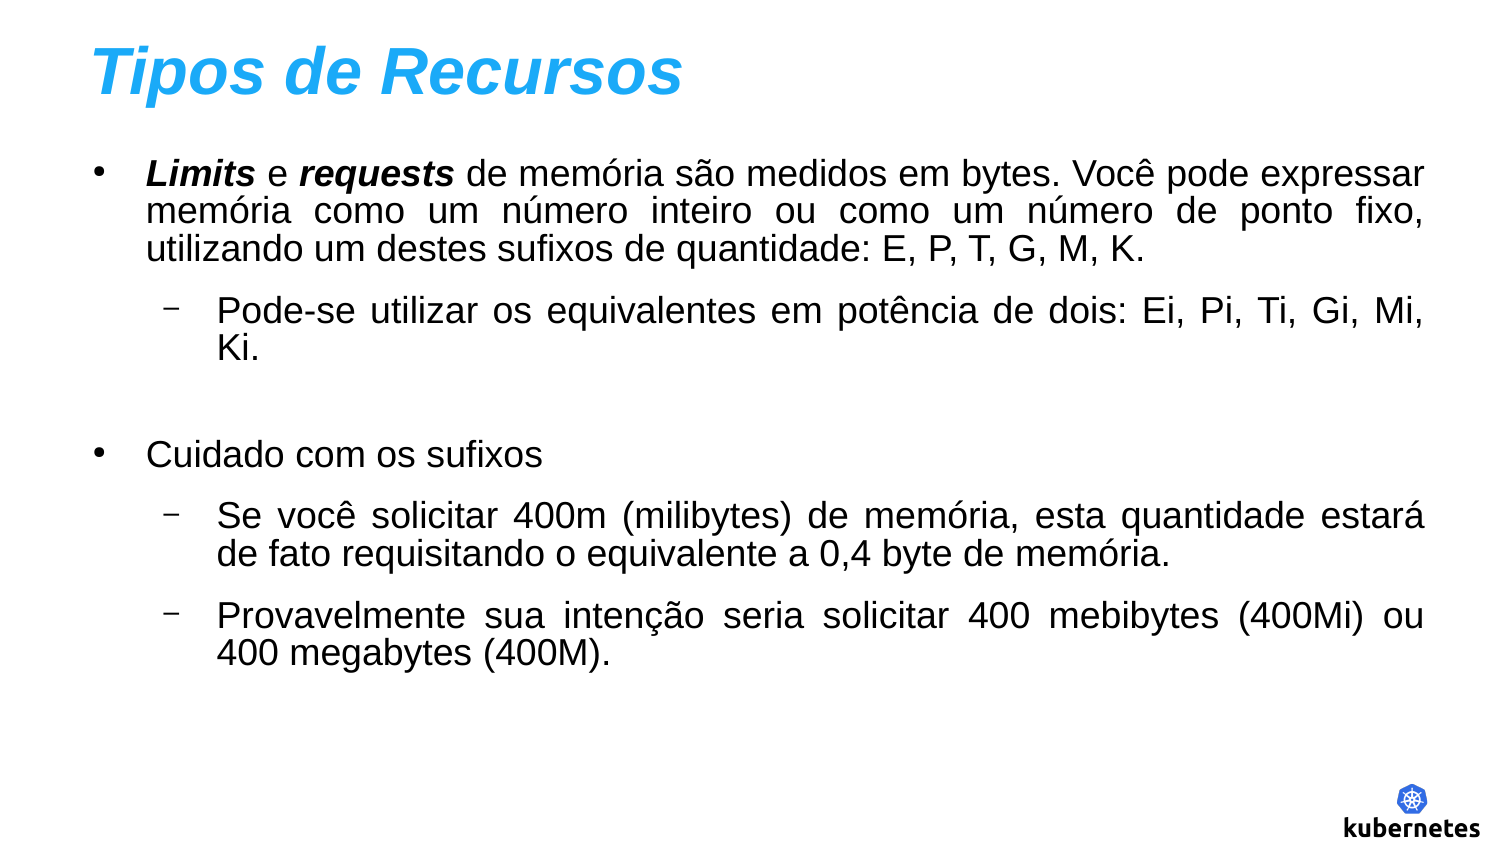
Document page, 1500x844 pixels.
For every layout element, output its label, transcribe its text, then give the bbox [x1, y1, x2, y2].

title Tipos de Recursos [75, 33, 1425, 156]
list Limits e requests de memória são medidos em bytes. Você pode expressar memória como um número inteiro ou como um número de ponto fixo, utilizando um destes sufixos de quantidade: E, P, T, G, M, K. Pode-se utilizar os equivalentes em potência de dois: Ei, Pi, Ti, Gi, Mi, Ki. Cuidado com os sufixos Se você solicitar 400m (milibytes) de memória, esta quantidade estará de fato requisitando o equivalente a 0,4 byte de memória. Provavelmente sua intenção seria solicitar 400 mebibytes (400Mi) ou 400 megabytes (400M). [75, 156, 1425, 768]
picture [1323, 782, 1500, 840]
